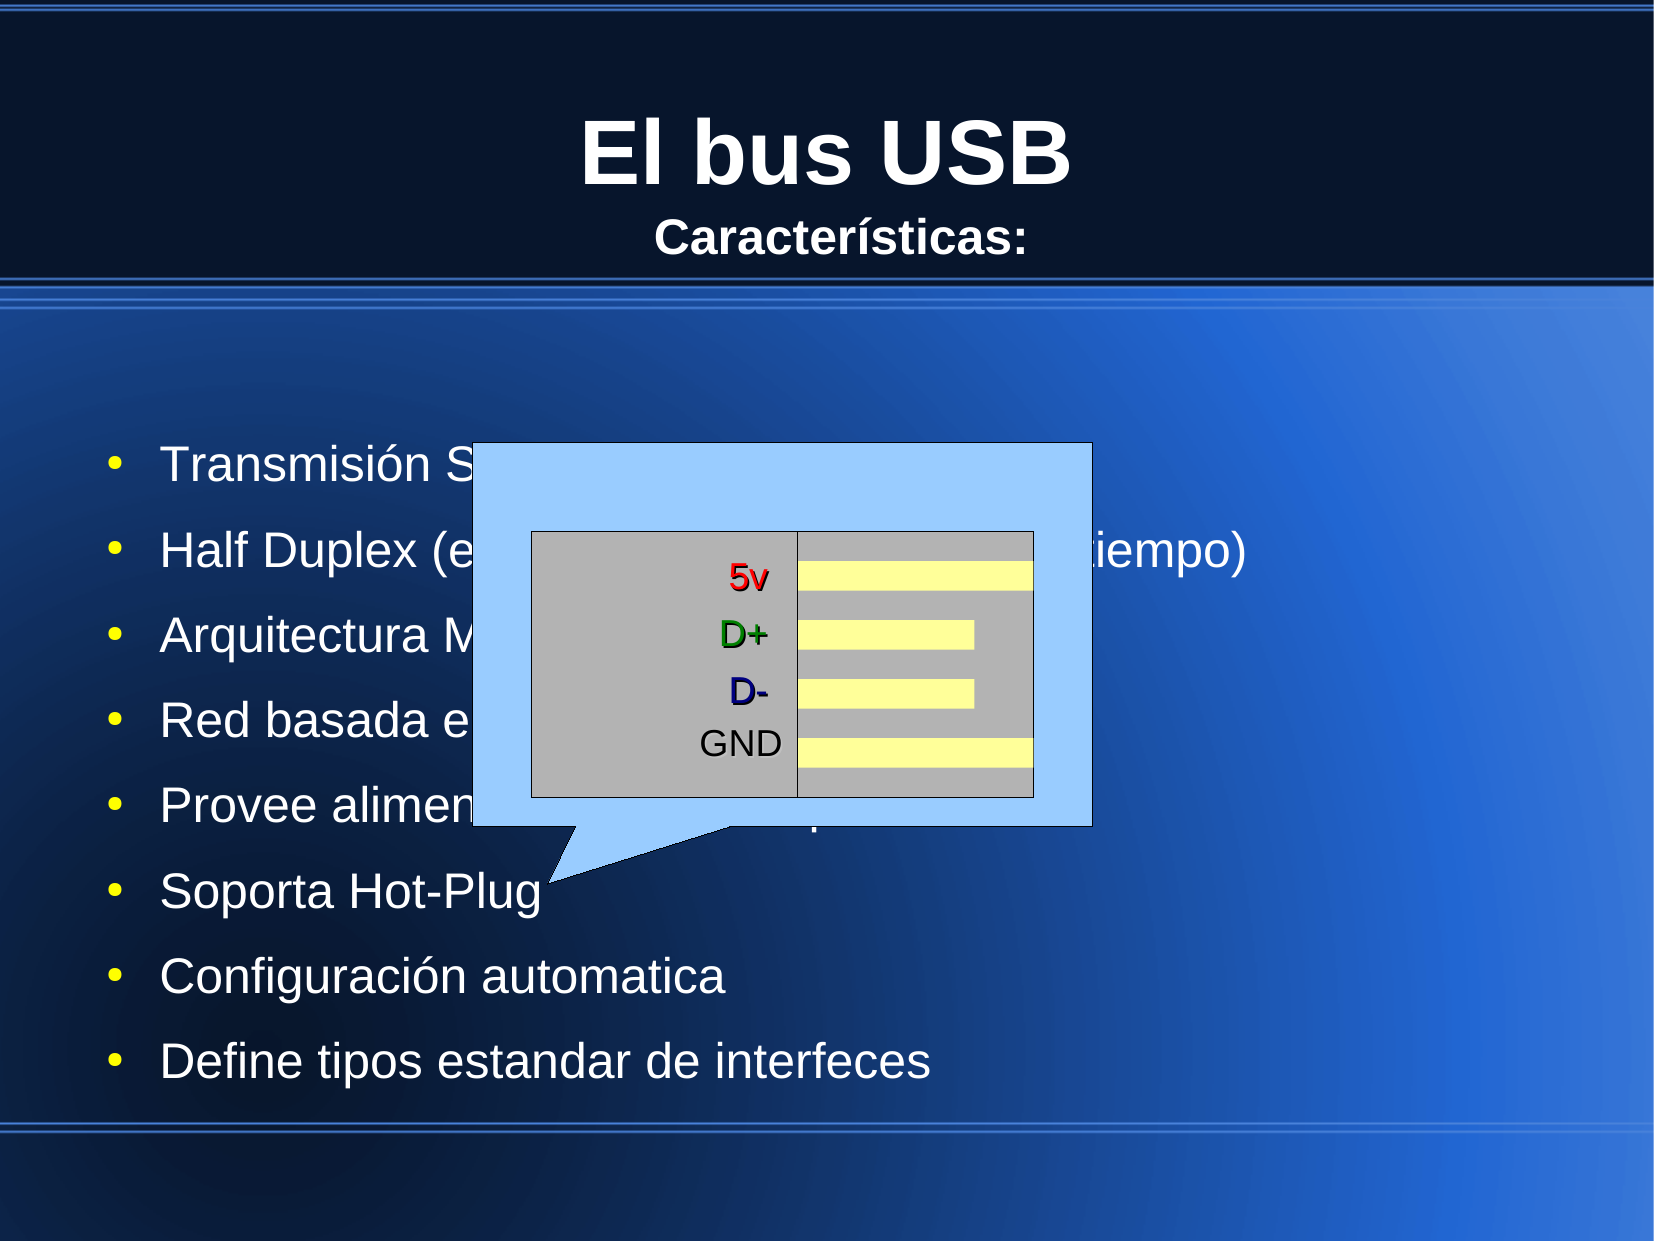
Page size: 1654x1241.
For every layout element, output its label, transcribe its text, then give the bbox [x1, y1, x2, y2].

list Transmisión Serie Half Duplex (en un solo sentido al mismo tiempo) Arquitectura Maestro/Esclavo Red basada en concentradores Provee alimentación a los dispositivos Soporta Hot-Plug Configuración automatica Define tipos estandar de interfeces [88, 436, 1577, 1090]
text_box [472, 442, 1093, 885]
picture [0, 0, 1654, 1241]
text_box 5v [708, 548, 783, 605]
text_box GND [649, 715, 798, 773]
text_box D- [708, 662, 783, 715]
title Características: [649, 208, 1034, 266]
title El bus USB [82, 49, 1571, 257]
text_box D+ [679, 605, 783, 663]
